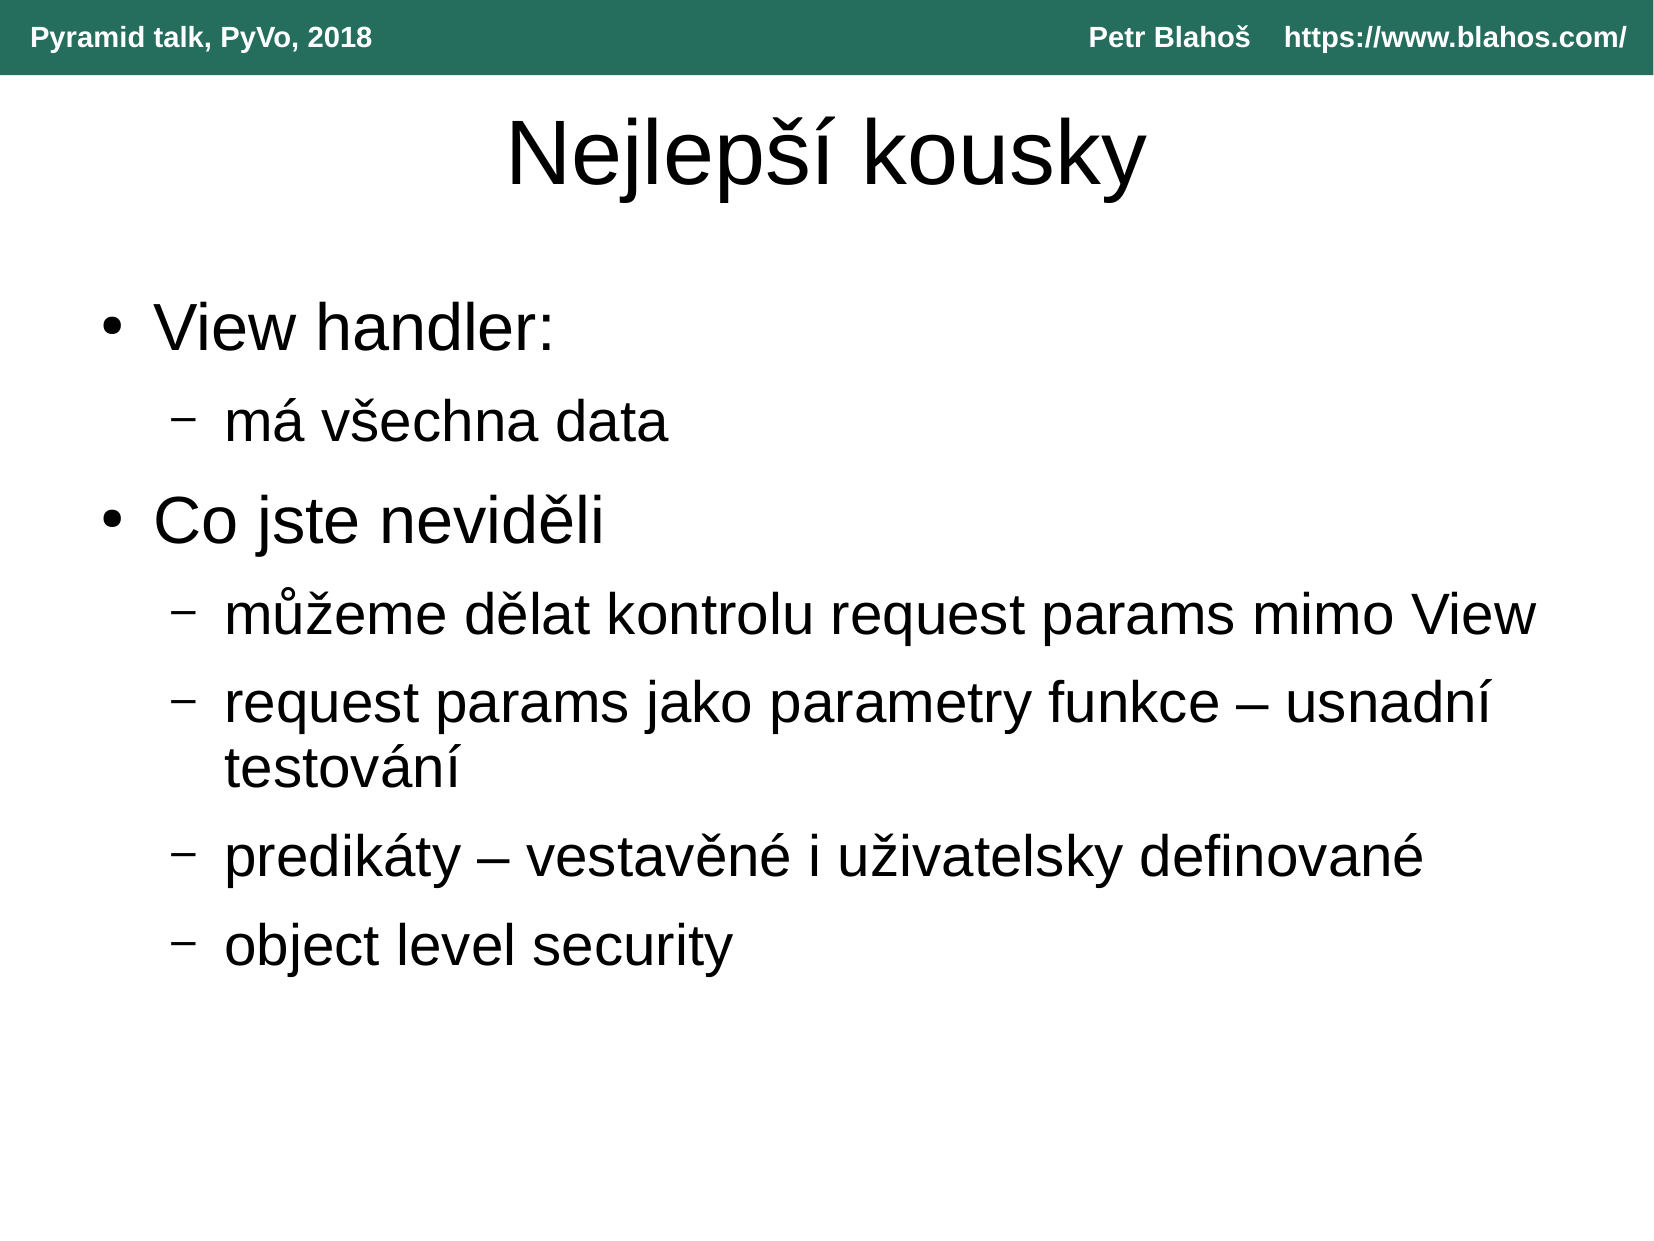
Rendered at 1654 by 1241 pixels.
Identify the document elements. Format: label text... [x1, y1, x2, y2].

list View handler: má všechna data Co jste neviděli můžeme dělat kontrolu request params mimo View request params jako parametry funkce – usnadní testování predikáty – vestavěné i uživatelsky definované object level security [82, 290, 1571, 1066]
title Nejlepší kousky [82, 49, 1571, 257]
